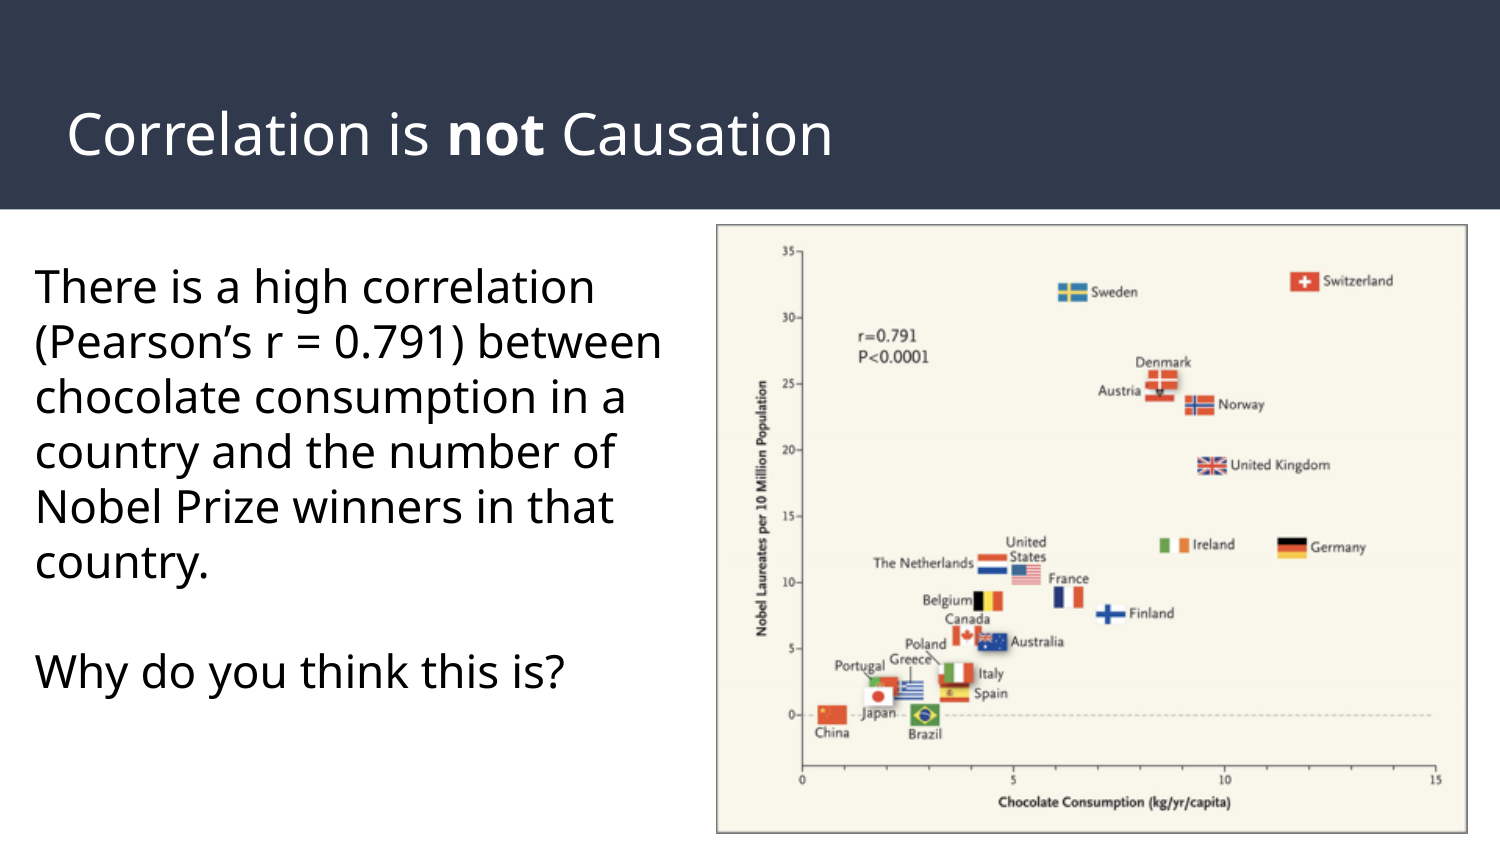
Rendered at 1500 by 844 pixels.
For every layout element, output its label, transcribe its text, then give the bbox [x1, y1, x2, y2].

picture [716, 224, 1468, 834]
text_box There is a high correlation (Pearson’s r = 0.791) between chocolate consumption in a country and the number of Nobel Prize winners in that country. Why do you think this is? [19, 242, 687, 829]
title Correlation is not Causation [51, 82, 1449, 185]
